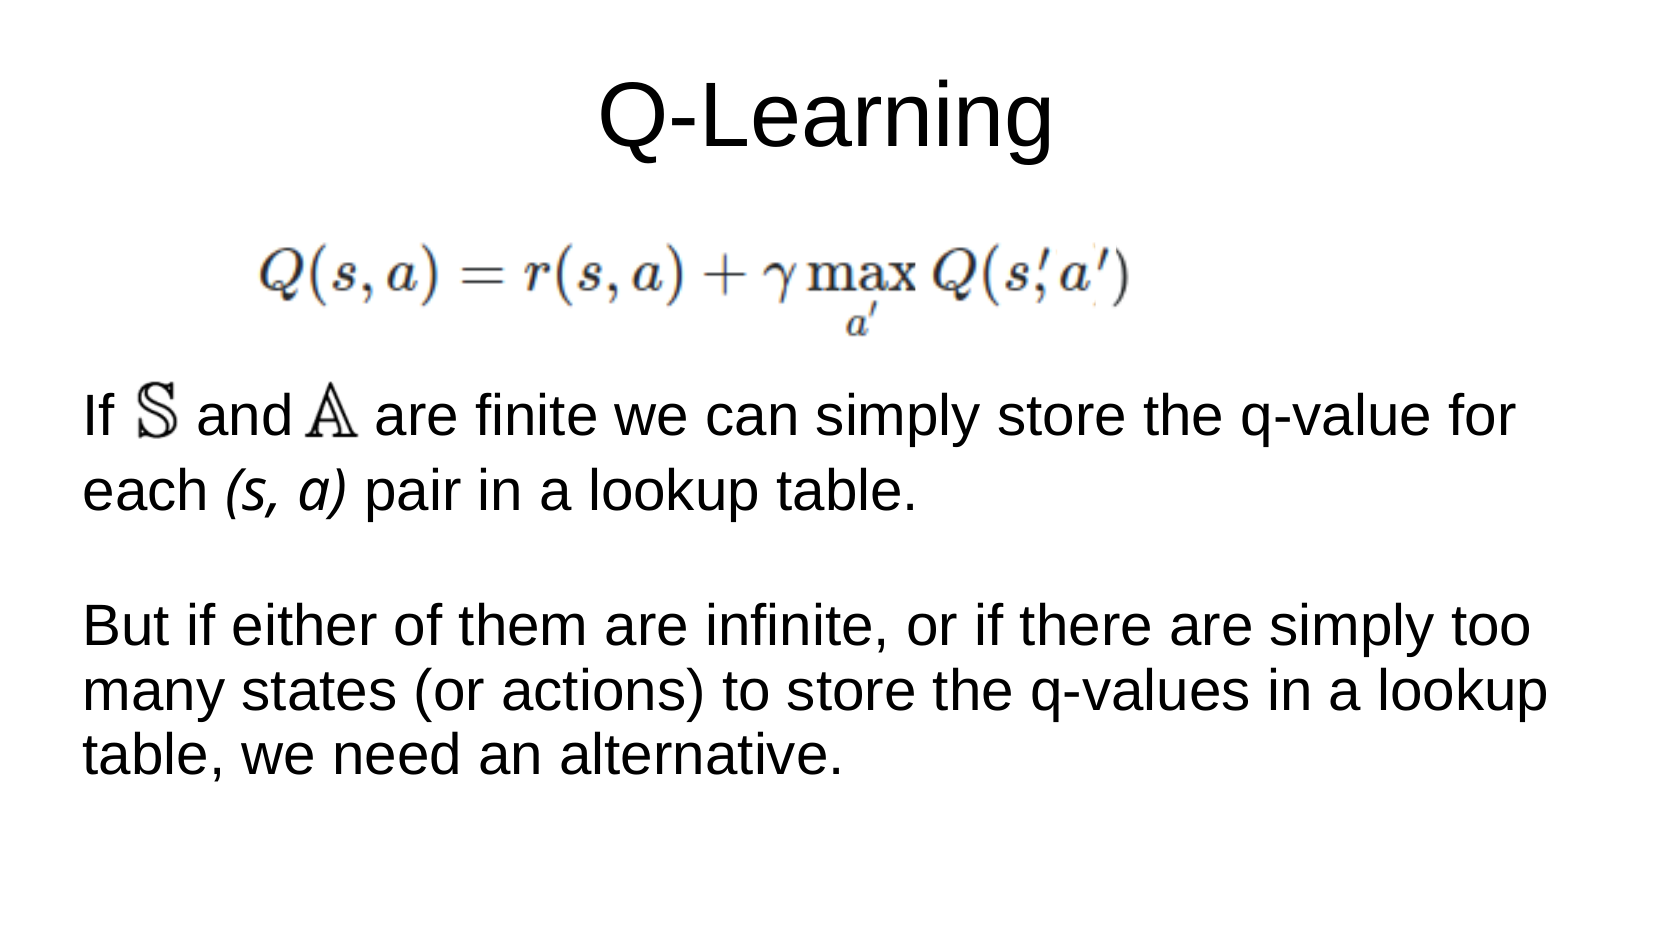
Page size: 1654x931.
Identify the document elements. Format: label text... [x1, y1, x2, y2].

picture [301, 377, 361, 448]
subtitle If and are finite we can simply store the q-value for each (s, a) pair in a lookup table. But if either of them are infinite, or if there are simply too many states (or actions) to store the q-values in a lookup table, we need an alternative. [82, 382, 1571, 923]
picture [242, 198, 1139, 365]
picture [129, 377, 189, 448]
title Q-Learning [82, 37, 1571, 193]
